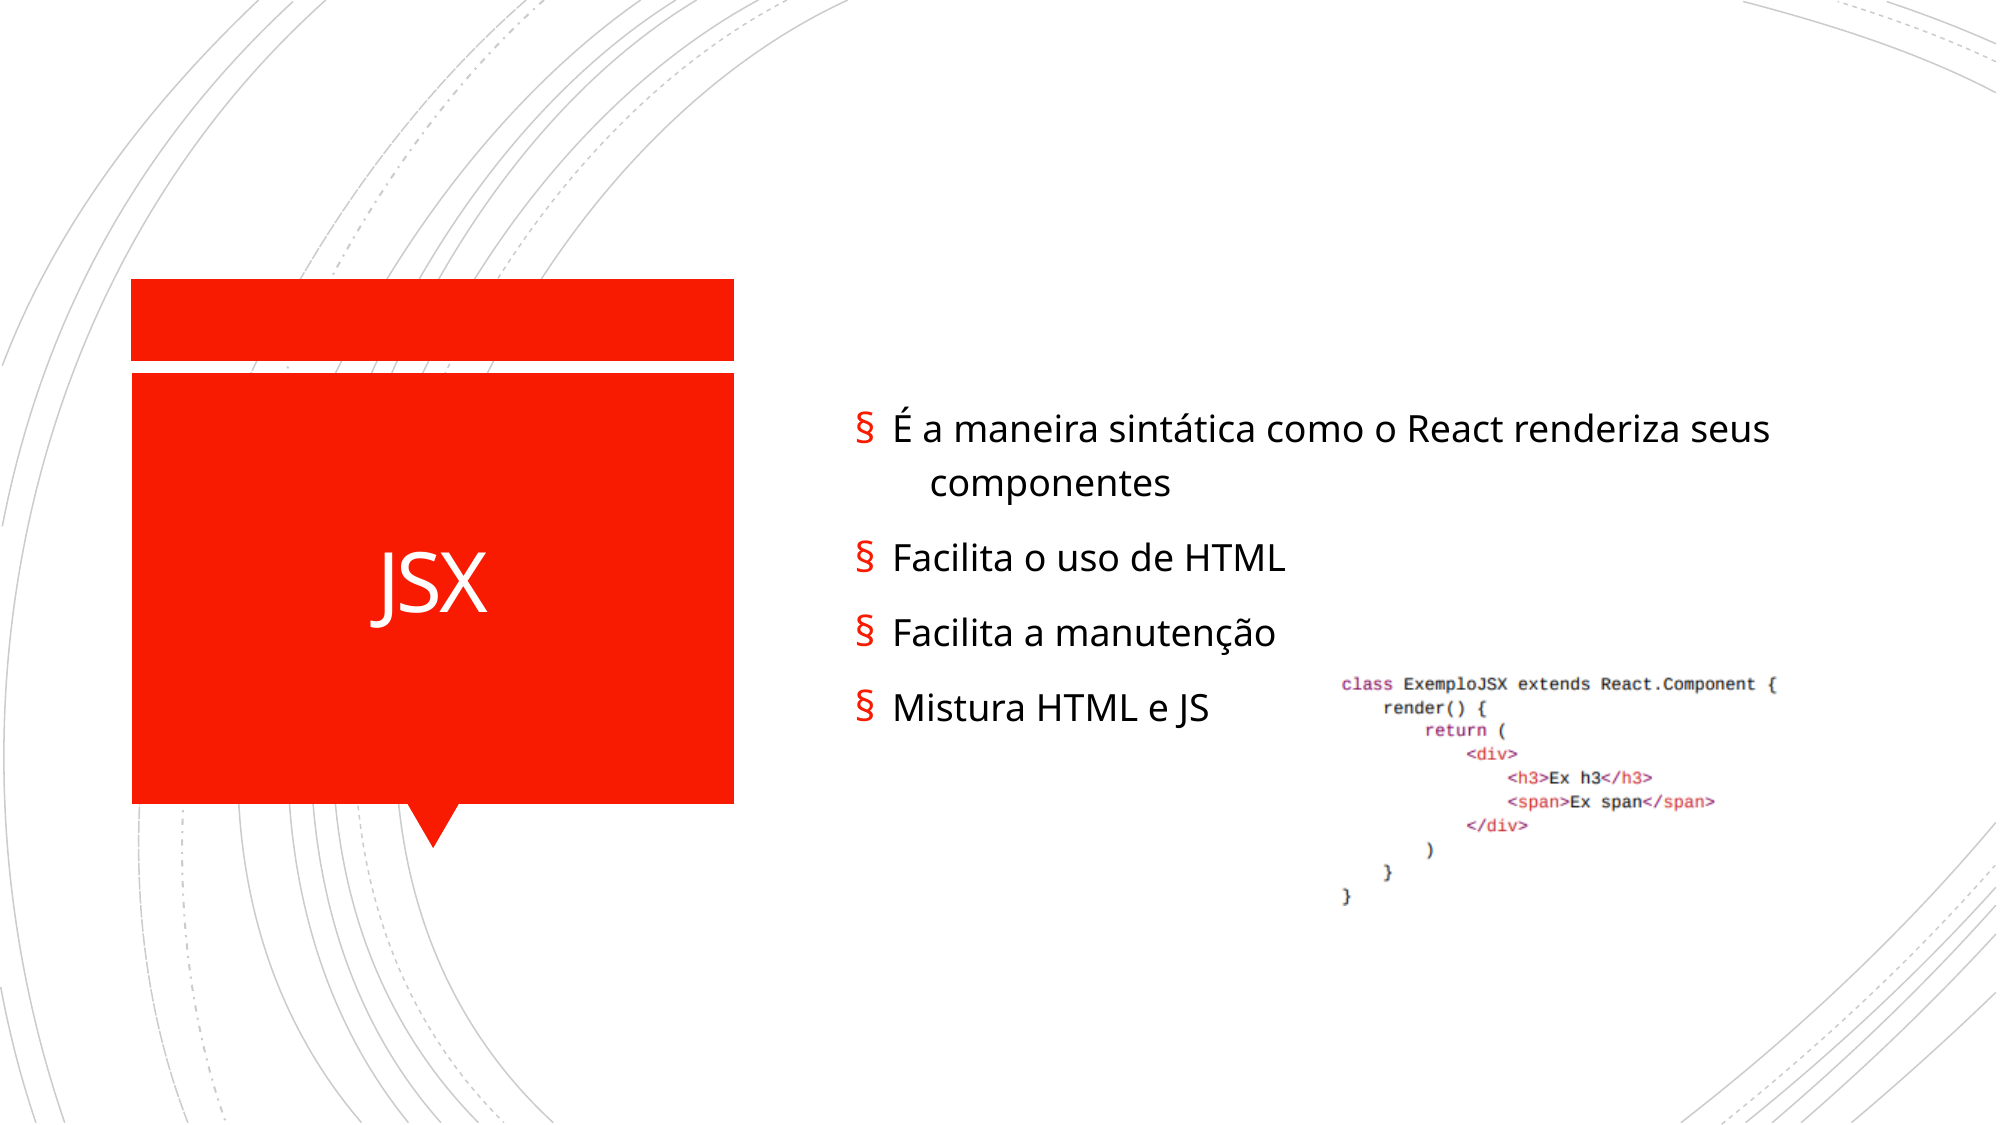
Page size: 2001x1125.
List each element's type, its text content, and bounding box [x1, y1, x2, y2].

picture [1338, 672, 1789, 906]
title JSX [145, 385, 720, 789]
list É a maneira sintática como o React renderiza seus componentes Facilita o uso de HTML Facilita a manutenção Mistura HTML e JS [839, 131, 1871, 993]
